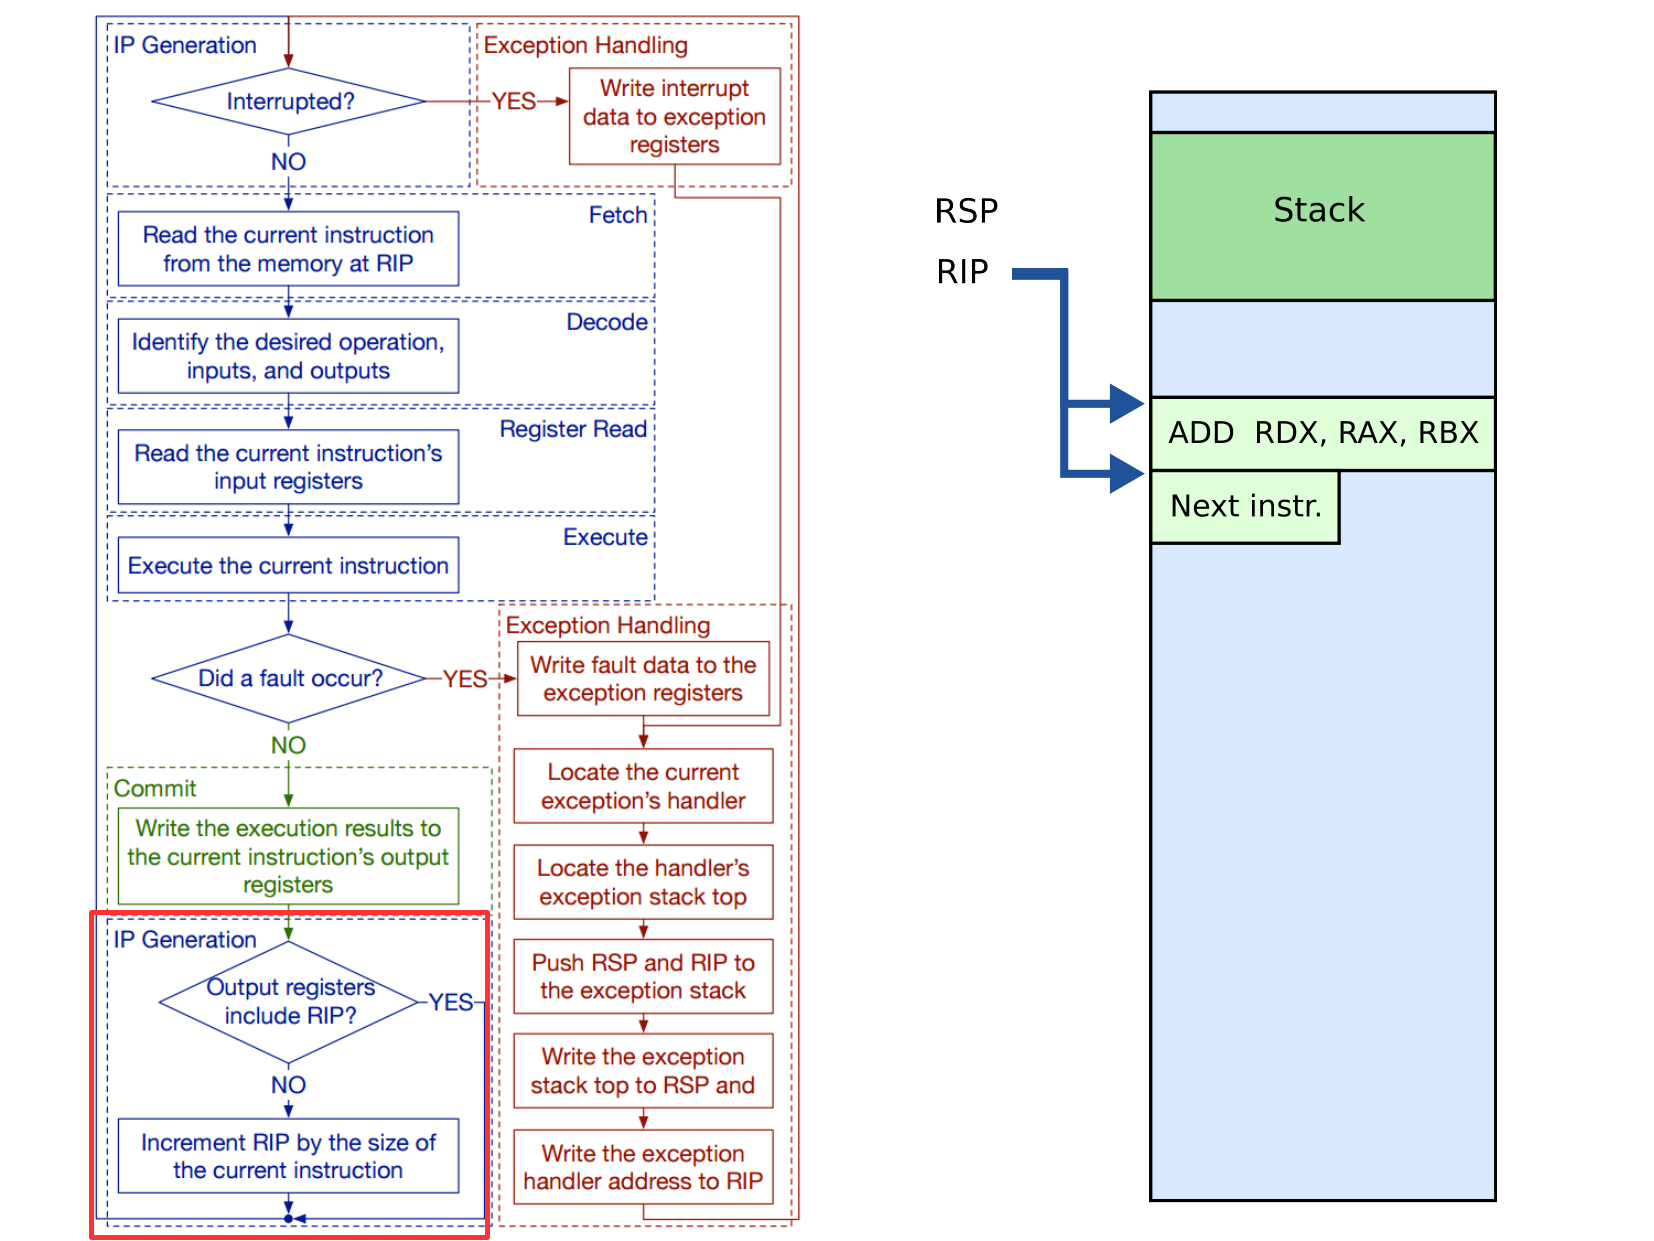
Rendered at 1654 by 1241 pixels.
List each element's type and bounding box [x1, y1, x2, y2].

picture [937, 80, 1497, 1212]
picture [75, 0, 817, 1241]
